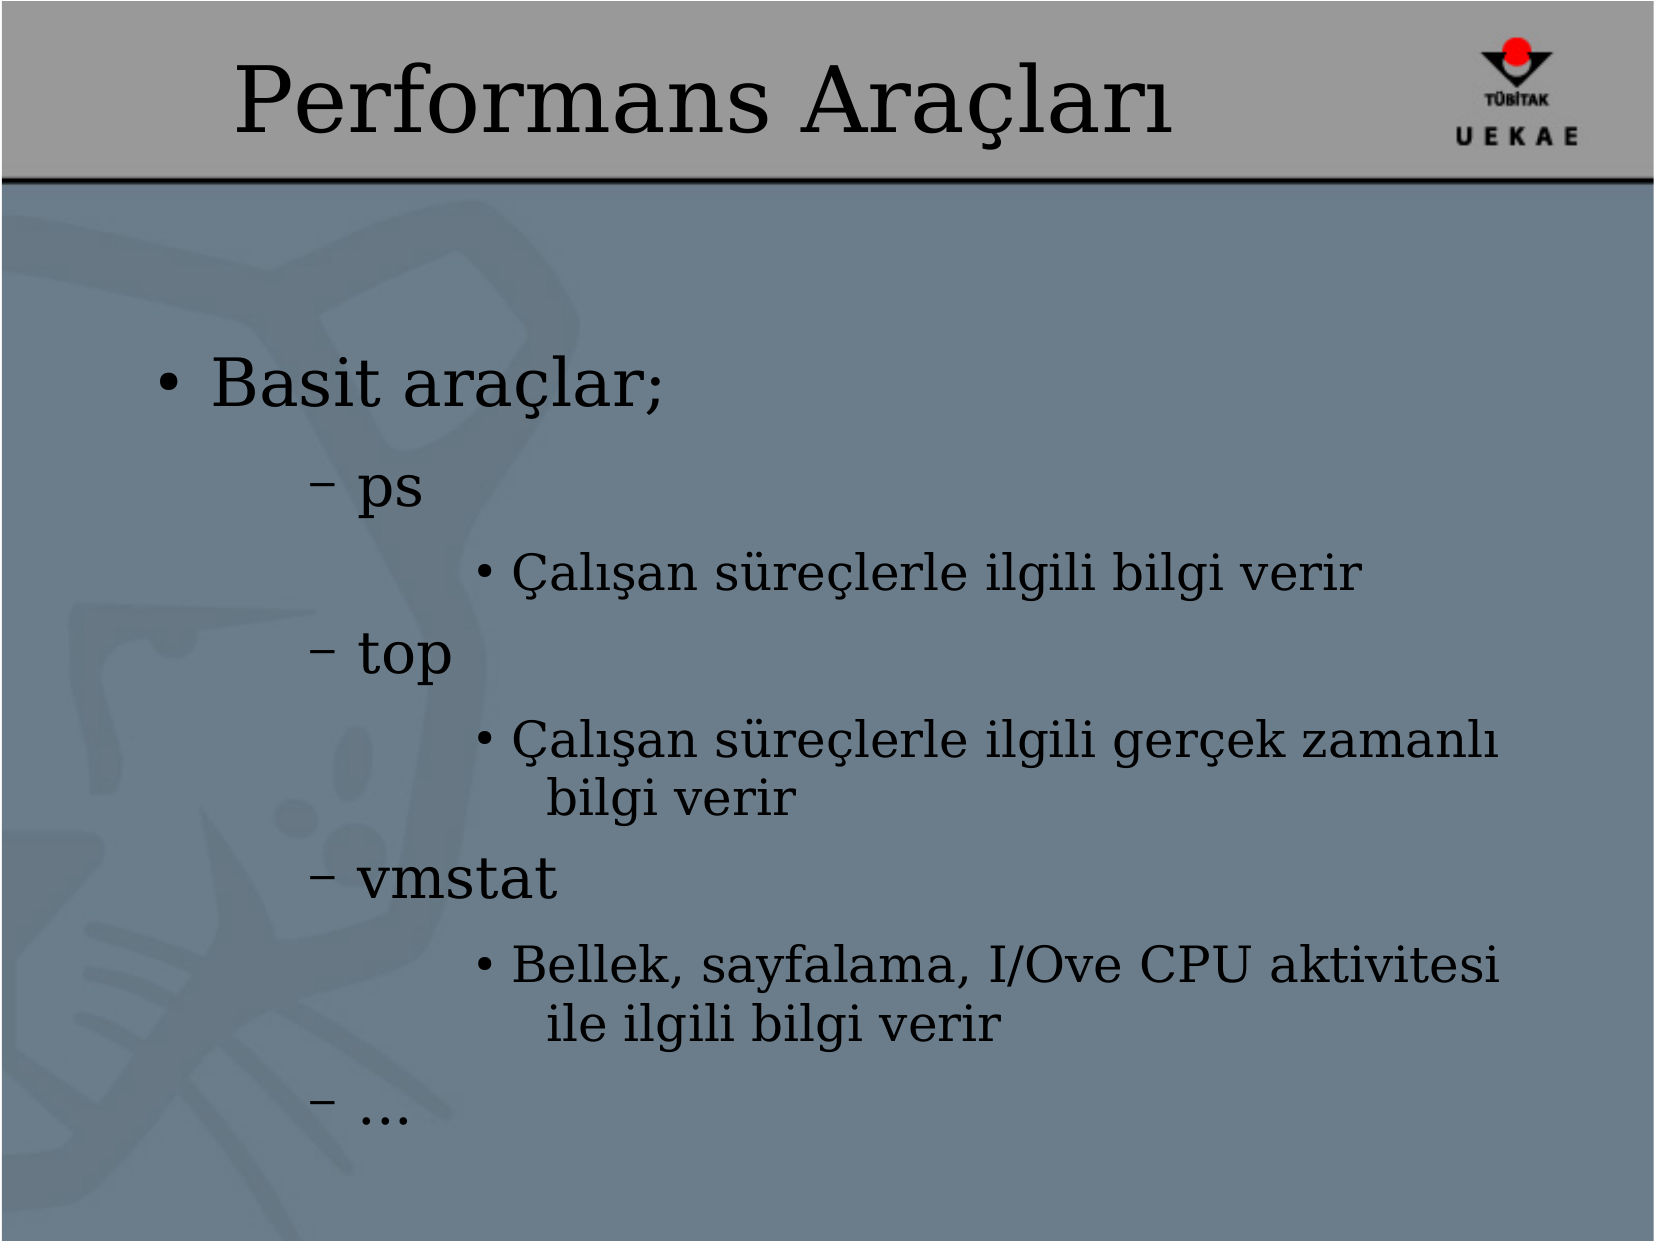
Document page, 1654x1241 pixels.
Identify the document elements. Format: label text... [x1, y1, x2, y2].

title Performans Araçları [0, 0, 1410, 204]
picture [1, 1, 1654, 1241]
list Basit araçlar; ps Çalışan süreçlerle ilgili bilgi verir top Çalışan süreçlerle ilgili gerçek zamanlı bilgi verir vmstat Bellek, sayfalama, I/Ove CPU aktivitesi ile ilgili bilgi verir ... [121, 344, 1534, 1139]
